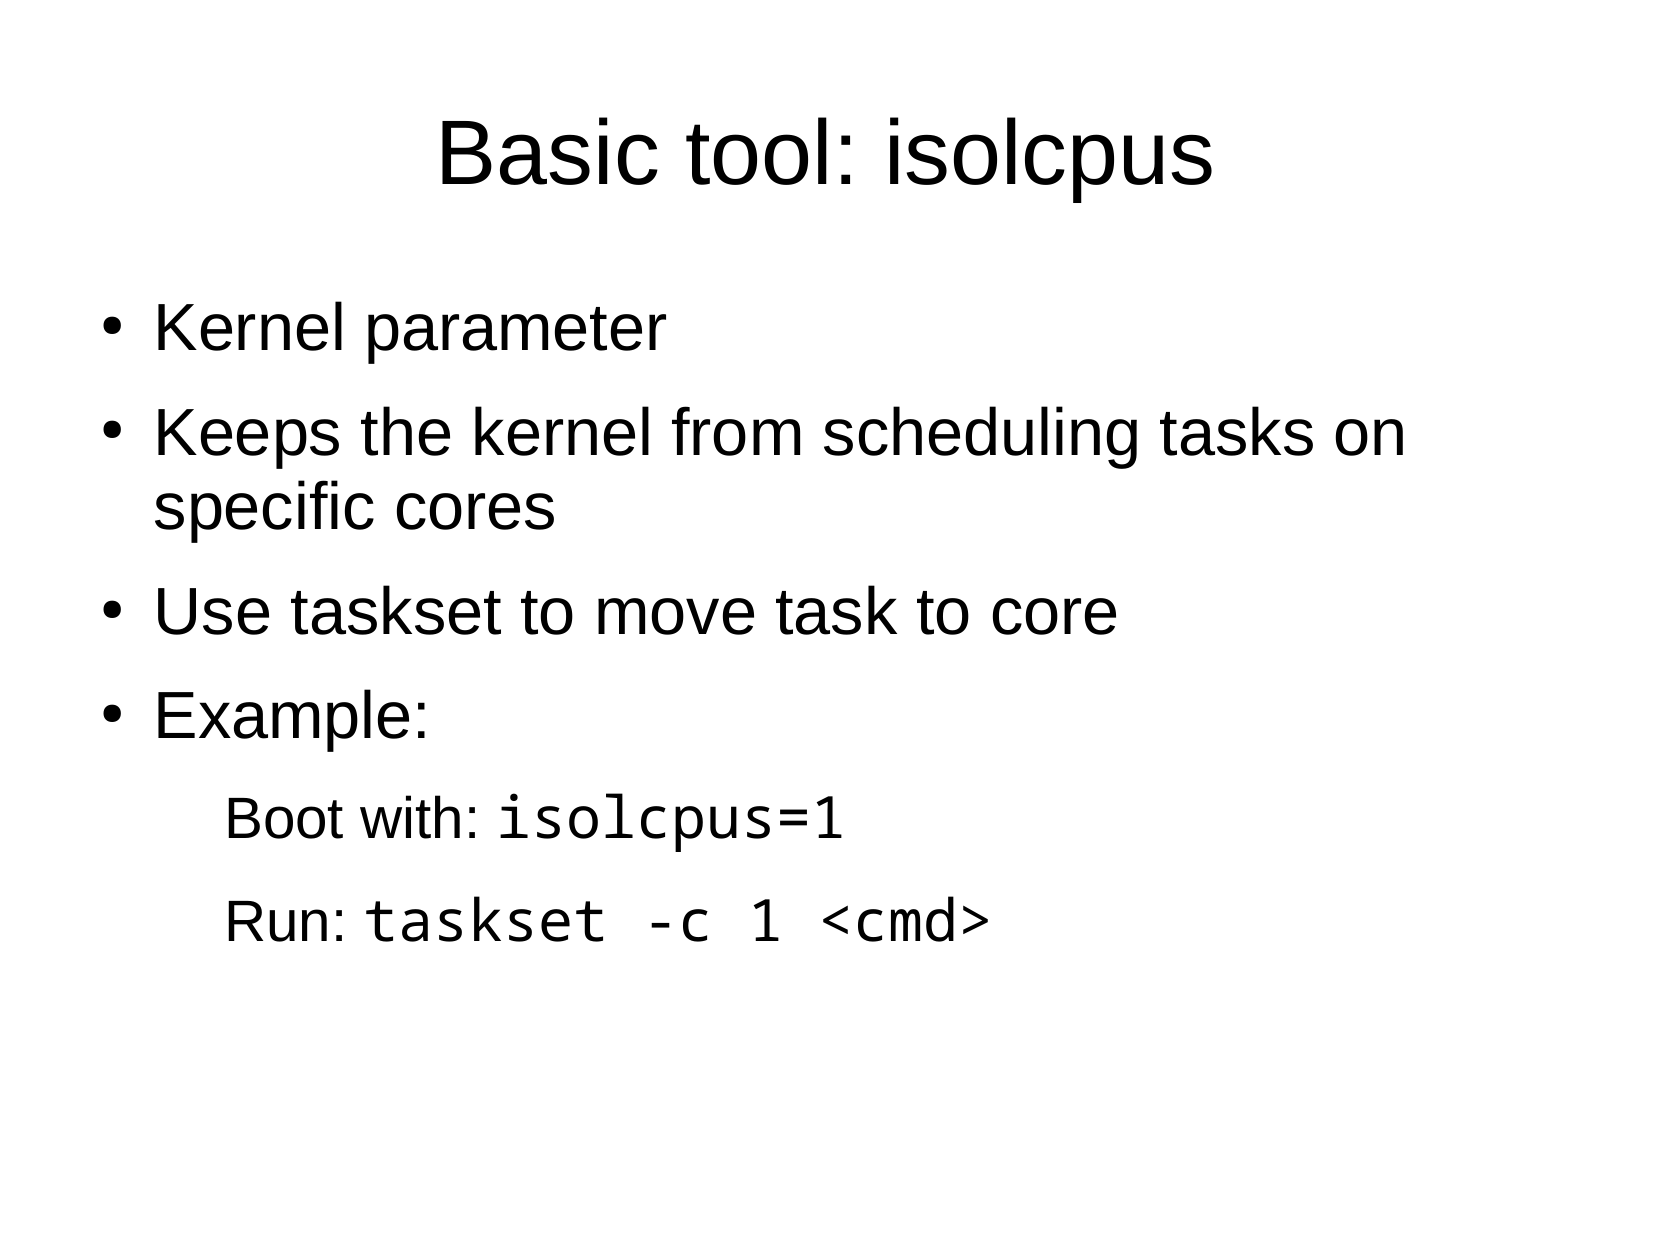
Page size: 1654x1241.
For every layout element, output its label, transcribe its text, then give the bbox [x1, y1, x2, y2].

title Basic tool: isolcpus [82, 49, 1571, 257]
list Kernel parameter Keeps the kernel from scheduling tasks on specific cores Use taskset to move task to core Example: Boot with: isolcpus=1 Run: taskset -c 1 <cmd> [82, 290, 1571, 1010]
